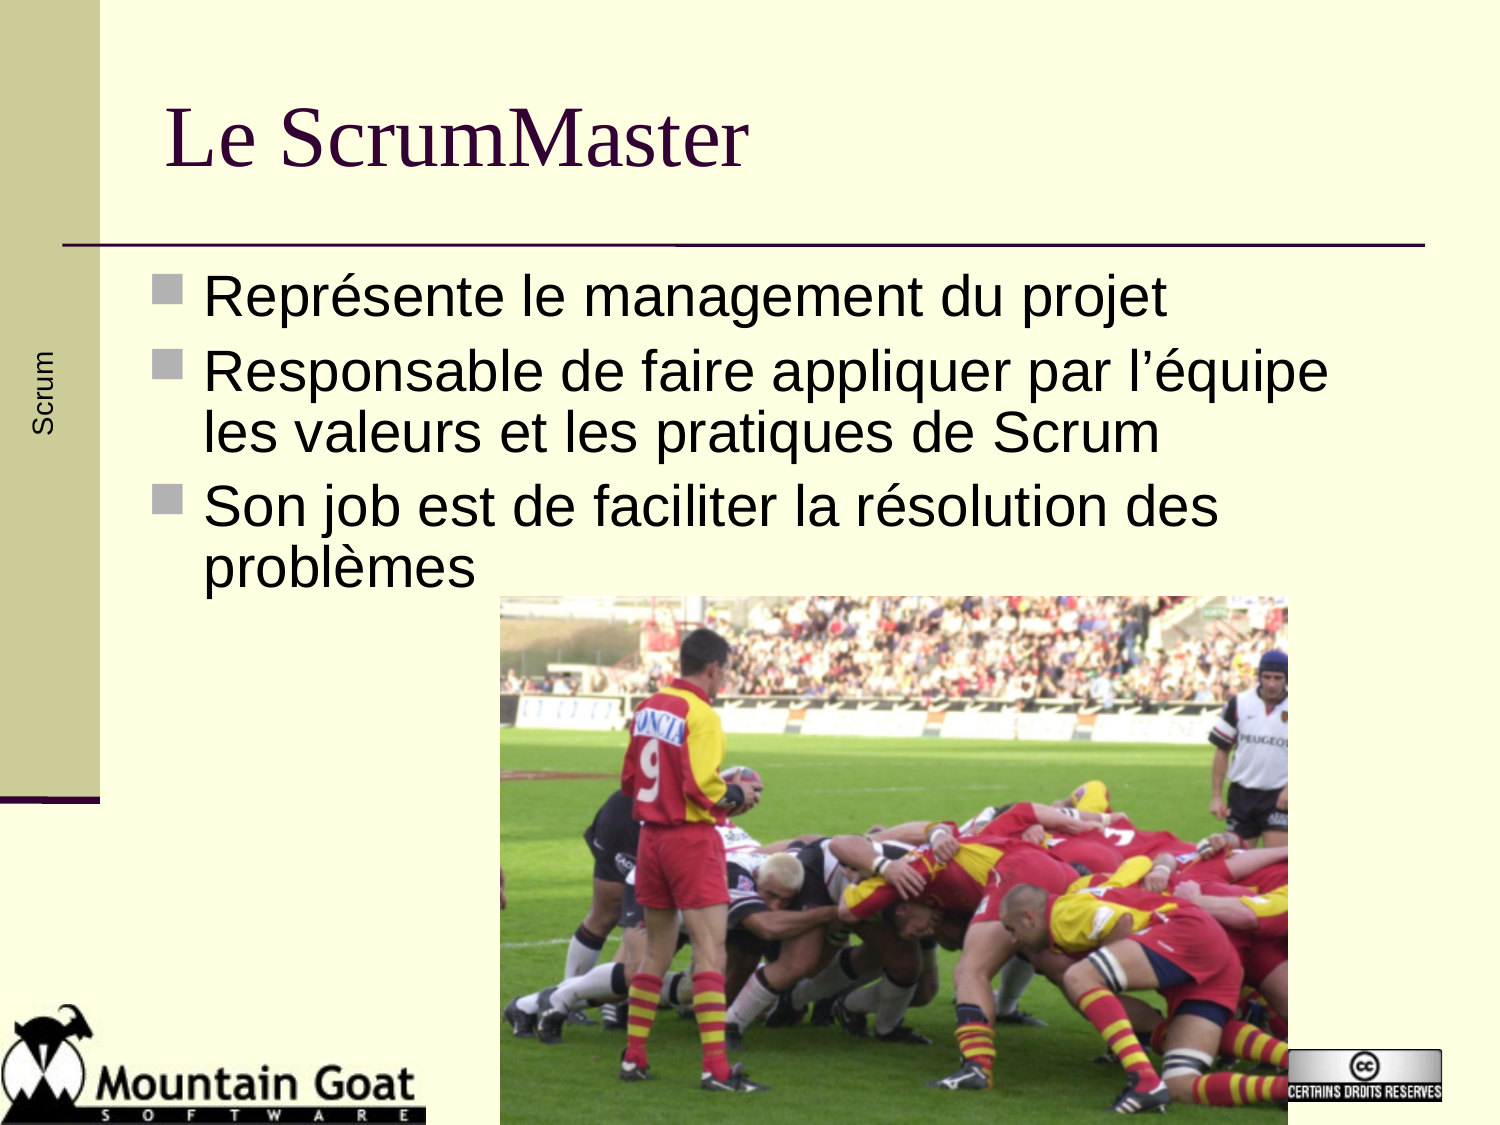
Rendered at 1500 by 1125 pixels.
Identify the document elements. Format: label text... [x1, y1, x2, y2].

picture [500, 596, 1443, 1125]
picture [0, 1004, 426, 1125]
title Le ScrumMaster [150, 18, 1426, 260]
text_box Scrum [0, 0, 88, 788]
text_box Représente le management du projet Responsable de faire appliquer par l’équipe les valeurs et les pratiques de Scrum Son job est de faciliter la résolution des problèmes [133, 260, 1359, 1004]
